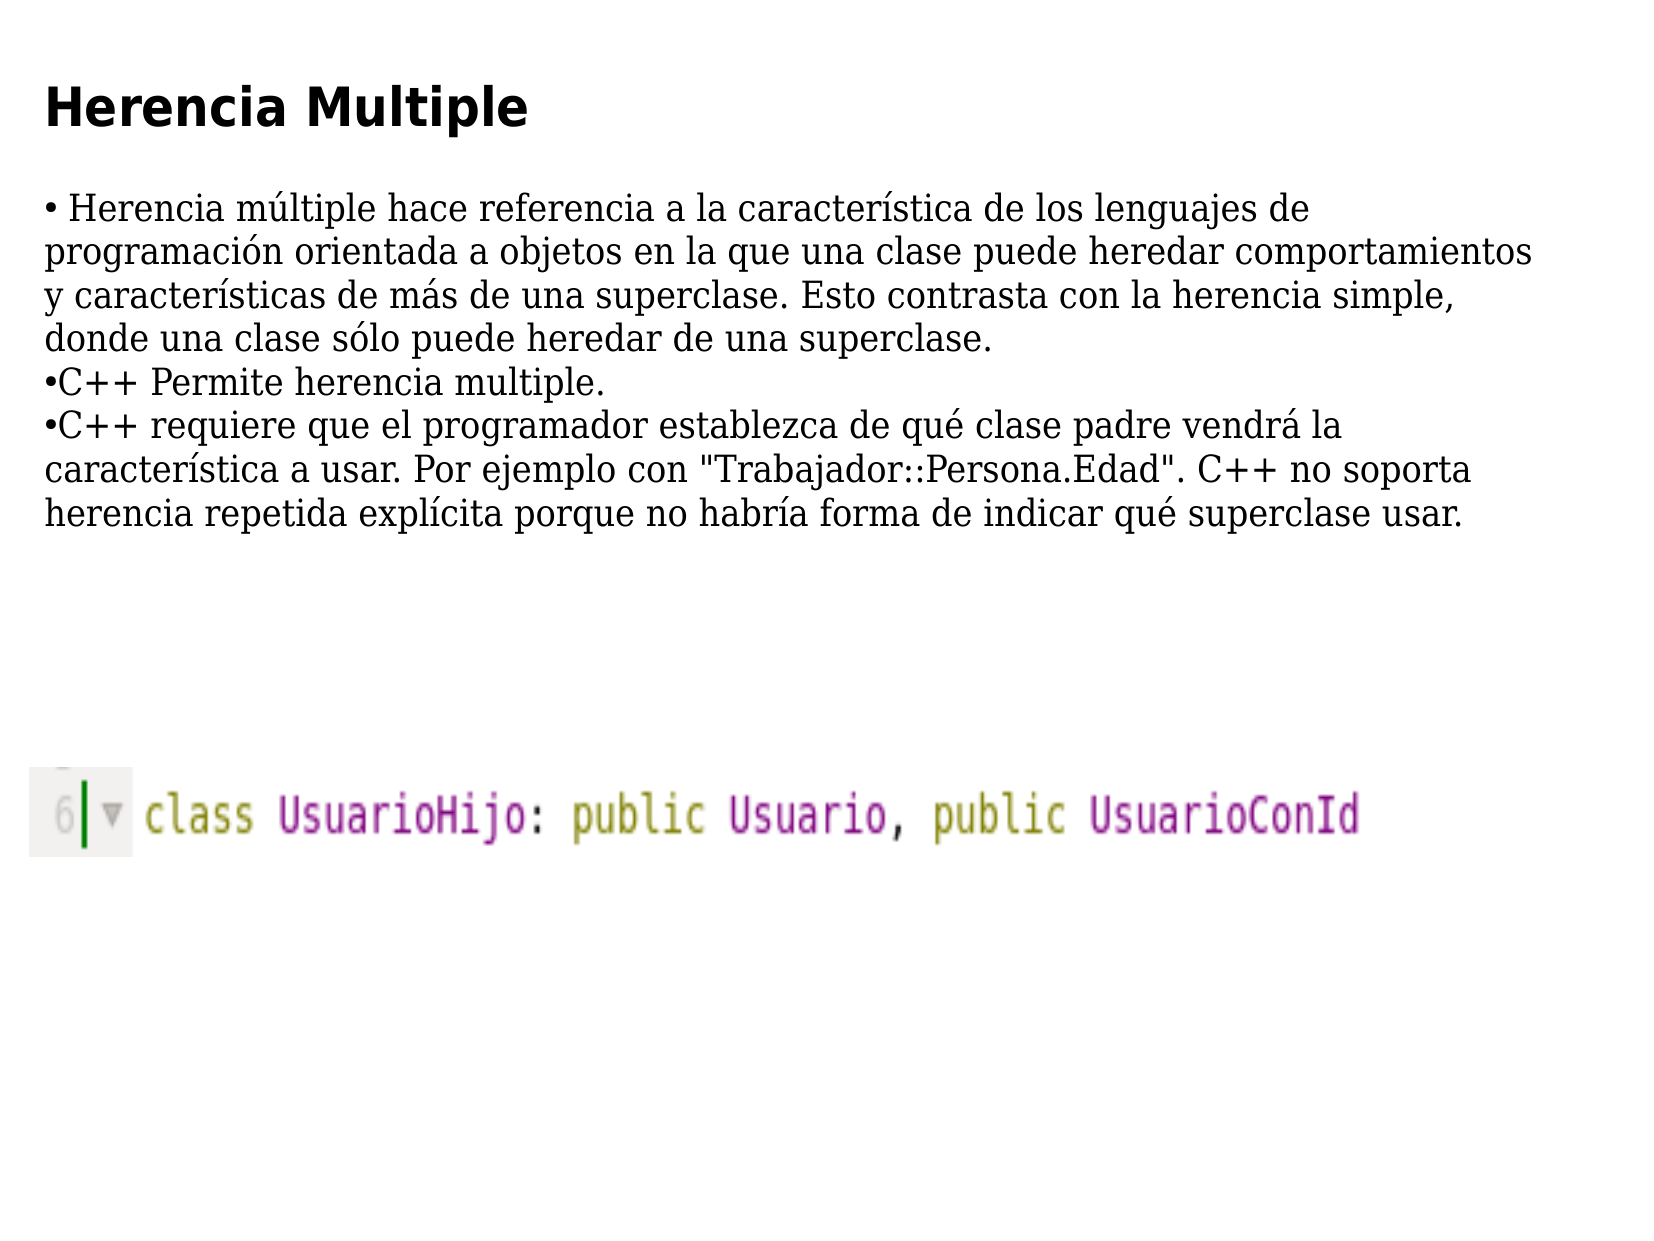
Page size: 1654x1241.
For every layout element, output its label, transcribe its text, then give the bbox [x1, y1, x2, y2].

text_box Herencia Multiple [29, 69, 1625, 148]
text_box Herencia múltiple hace referencia a la característica de los lenguajes de programación orientada a objetos en la que una clase puede heredar comportamientos y características de más de una superclase. Esto contrasta con la herencia simple, donde una clase sólo puede heredar de una superclase. C++ Permite herencia multiple. C++ requiere que el programador establezca de qué clase padre vendrá la característica a usar. Por ejemplo con "Trabajador::Persona.Edad". C++ no soporta herencia repetida explícita porque no habría forma de indicar qué superclase usar. [29, 179, 1565, 1004]
picture [29, 767, 1536, 857]
